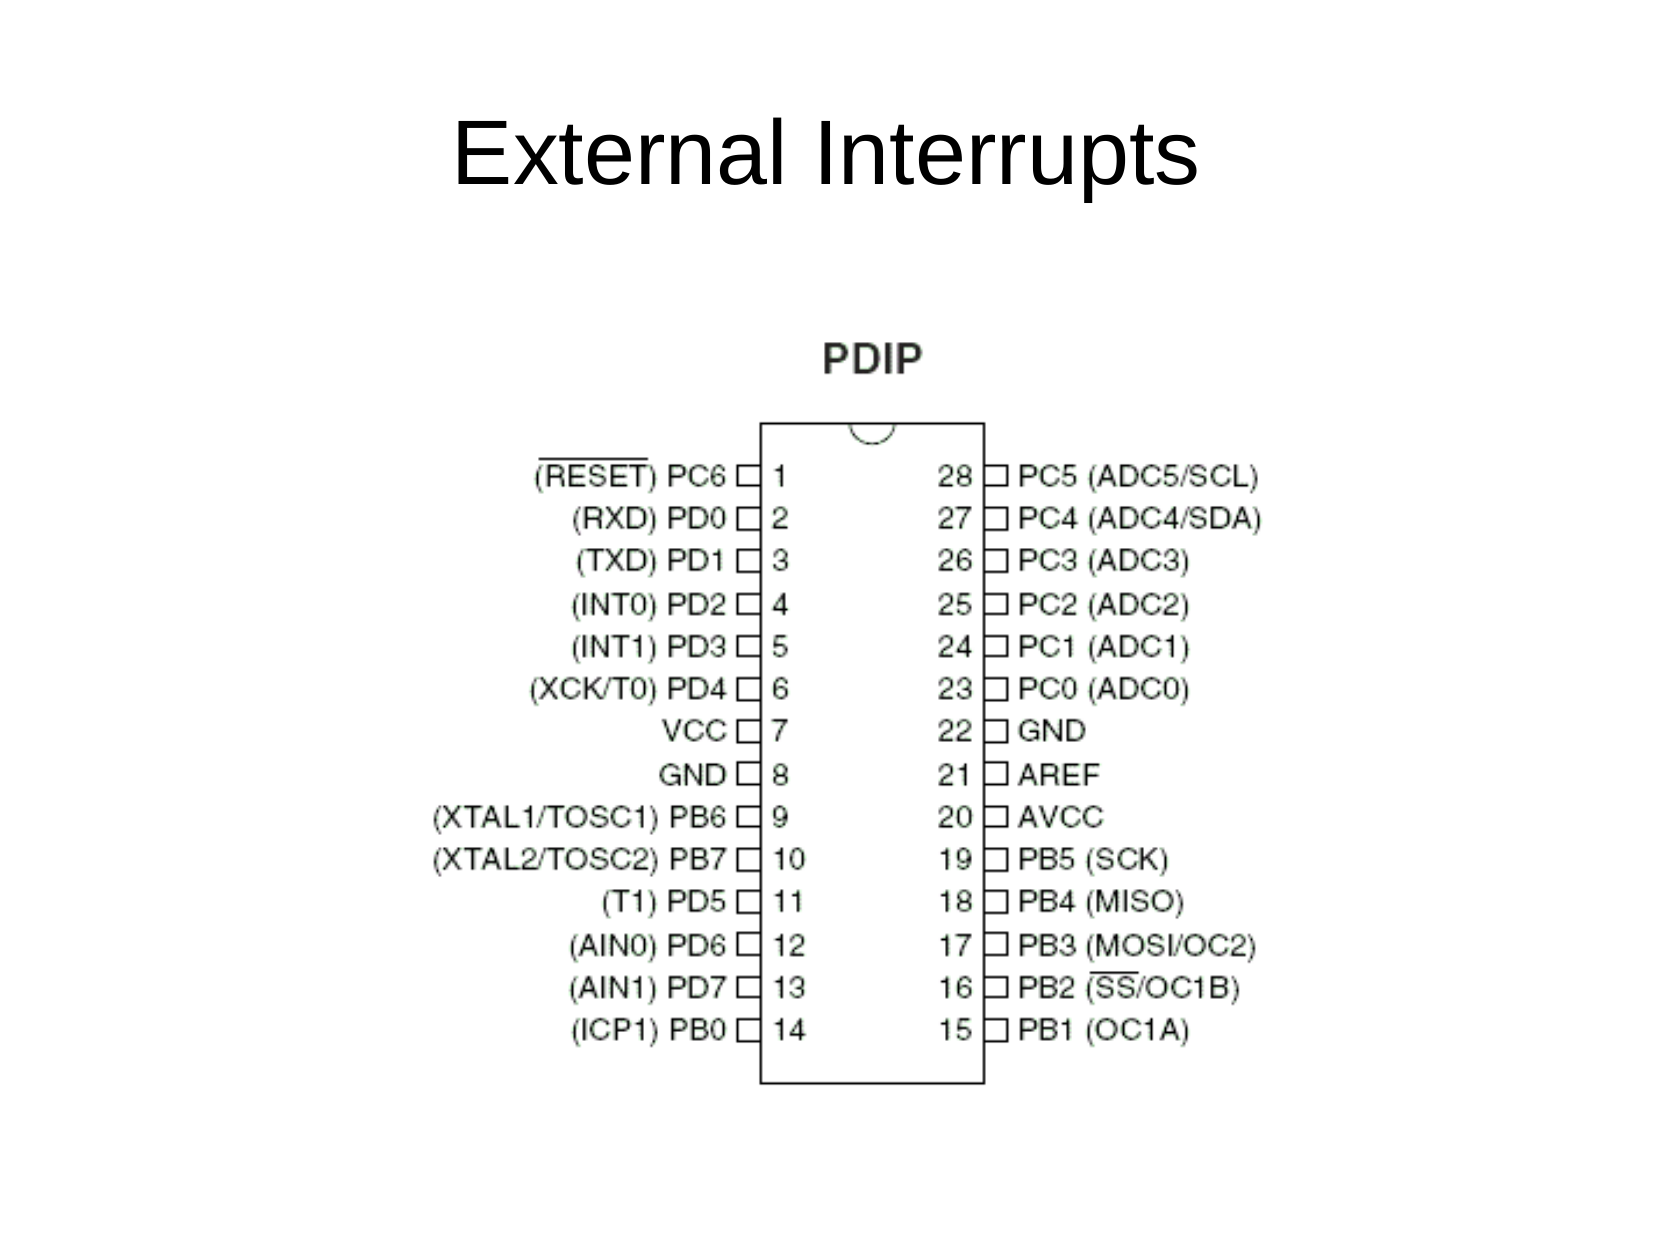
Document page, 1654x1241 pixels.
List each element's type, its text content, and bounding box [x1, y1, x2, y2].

title External Interrupts [82, 49, 1571, 257]
picture [337, 299, 1351, 1126]
